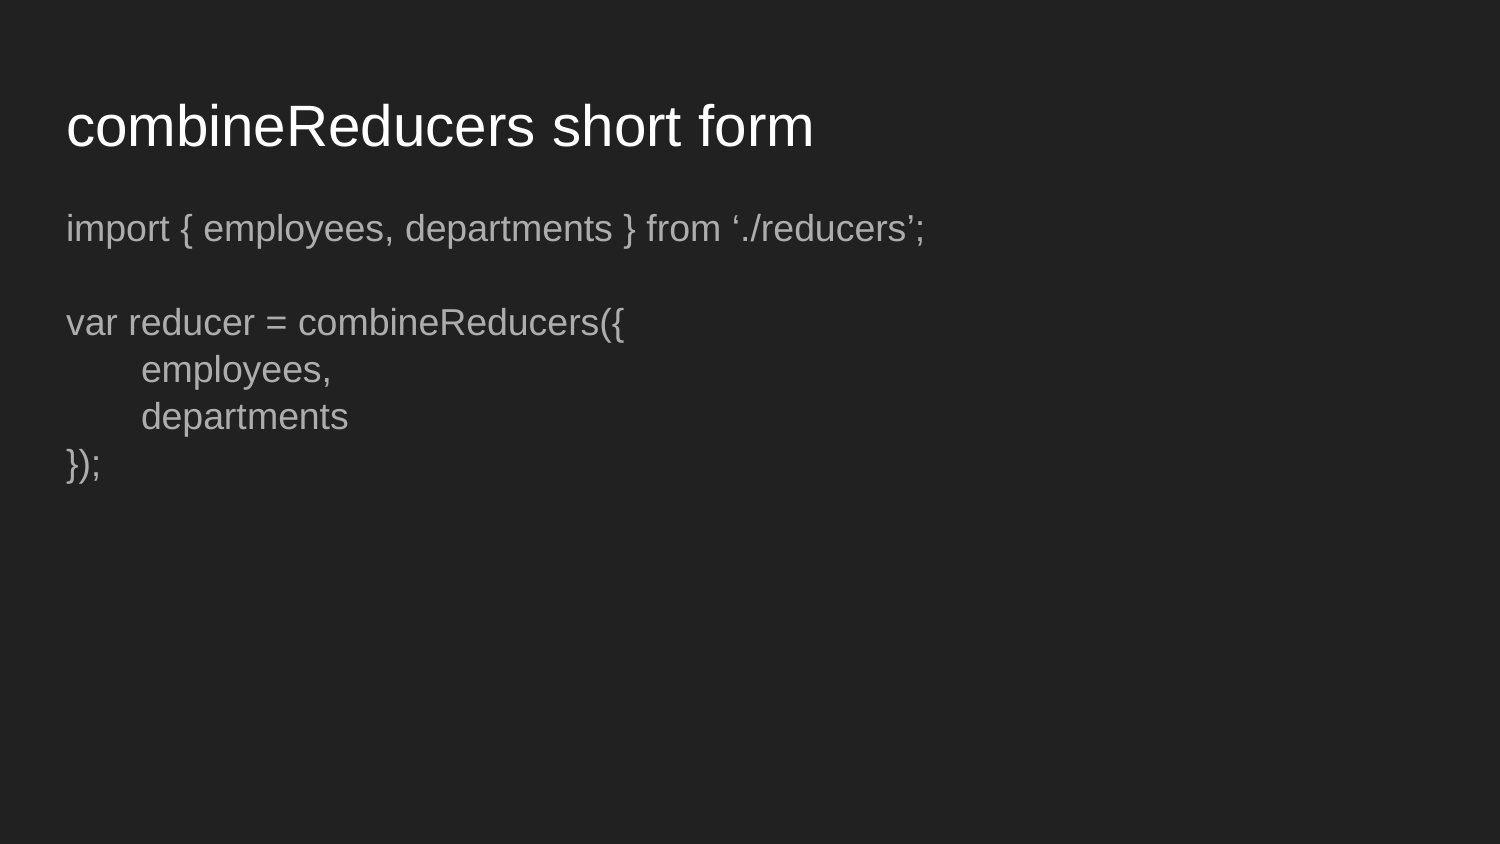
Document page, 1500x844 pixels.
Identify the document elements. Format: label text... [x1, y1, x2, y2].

title combineReducers short form [51, 72, 1449, 167]
list import { employees, departments } from ‘./reducers’; var reducer = combineReducers({ employees, departments }); [51, 189, 1449, 750]
